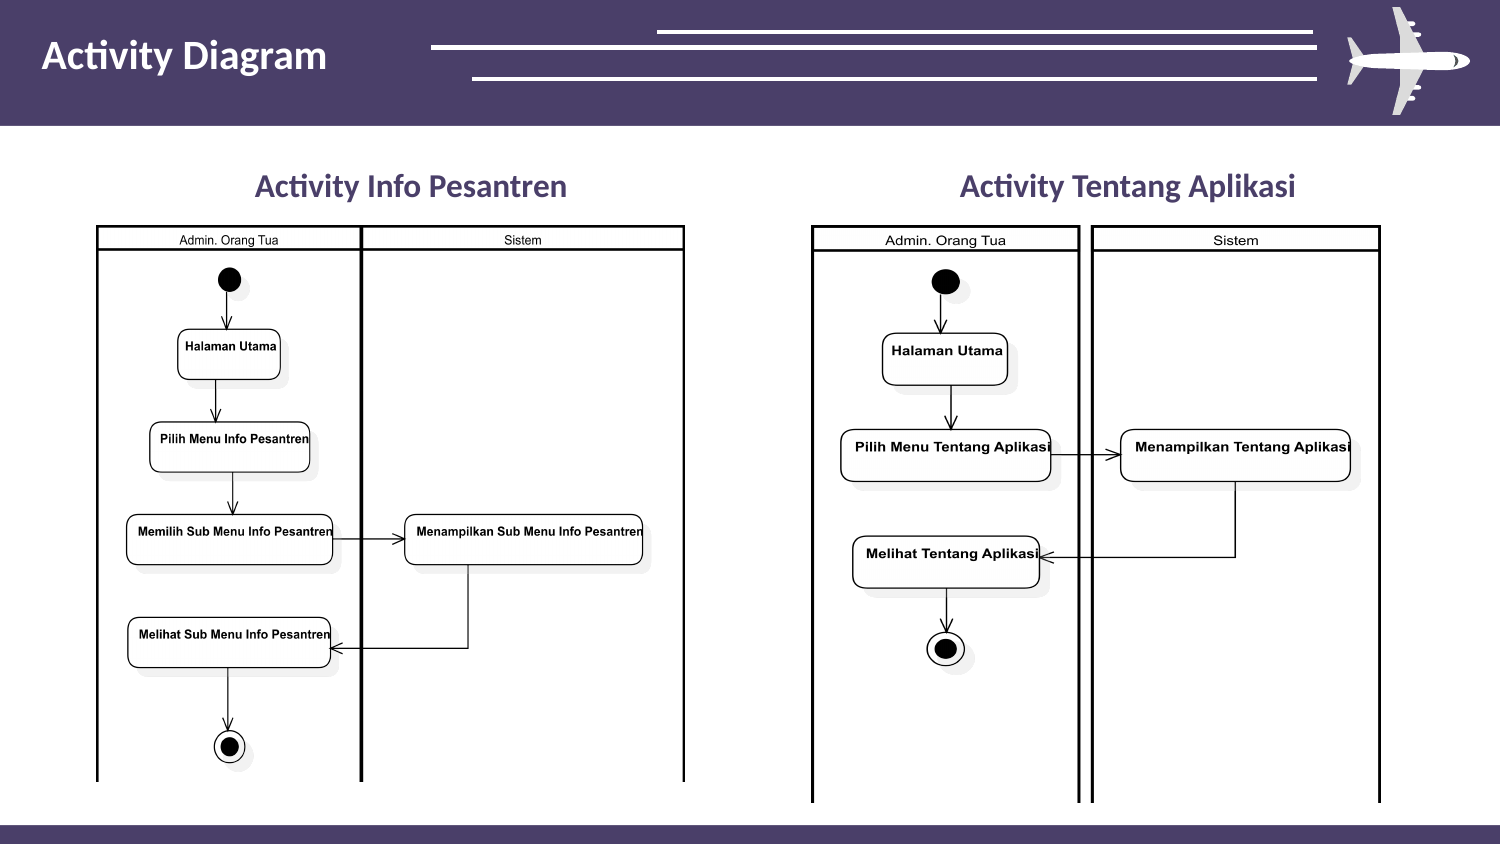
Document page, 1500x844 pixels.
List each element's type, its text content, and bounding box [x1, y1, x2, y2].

picture [1347, 7, 1471, 115]
text_box [0, 125, 1500, 826]
text_box Activity Info Pesantren [240, 165, 586, 214]
picture [811, 225, 1381, 803]
text_box Activity Tentang Aplikasi [945, 165, 1321, 214]
picture [96, 225, 685, 782]
text_box Activity Diagram [26, 20, 343, 86]
